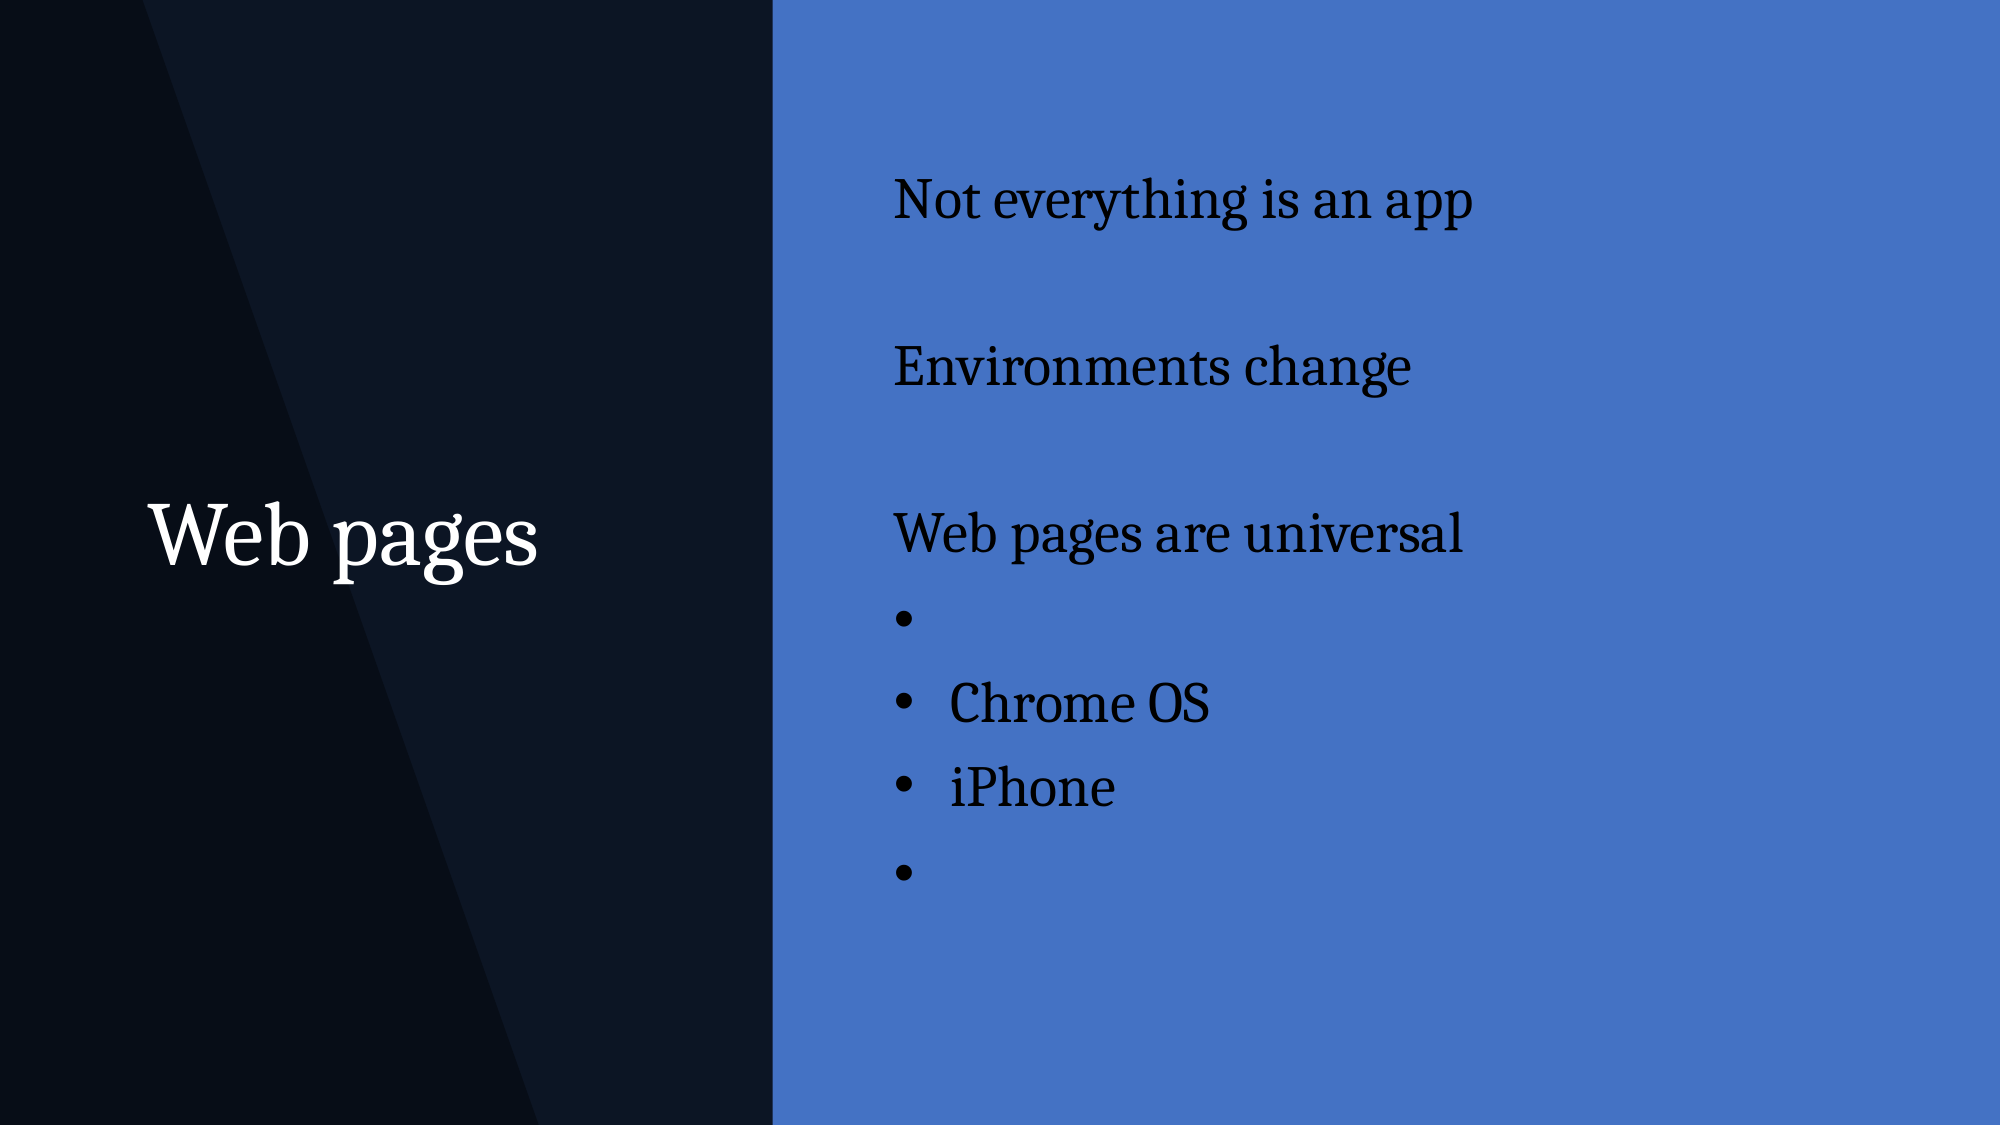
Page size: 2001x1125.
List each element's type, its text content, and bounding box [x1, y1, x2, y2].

list Not everything is an app Environments change Web pages are universal Chrome OS iPhone [878, 104, 1868, 968]
text_box [0, 0, 2000, 1125]
title Web pages [131, 104, 671, 968]
